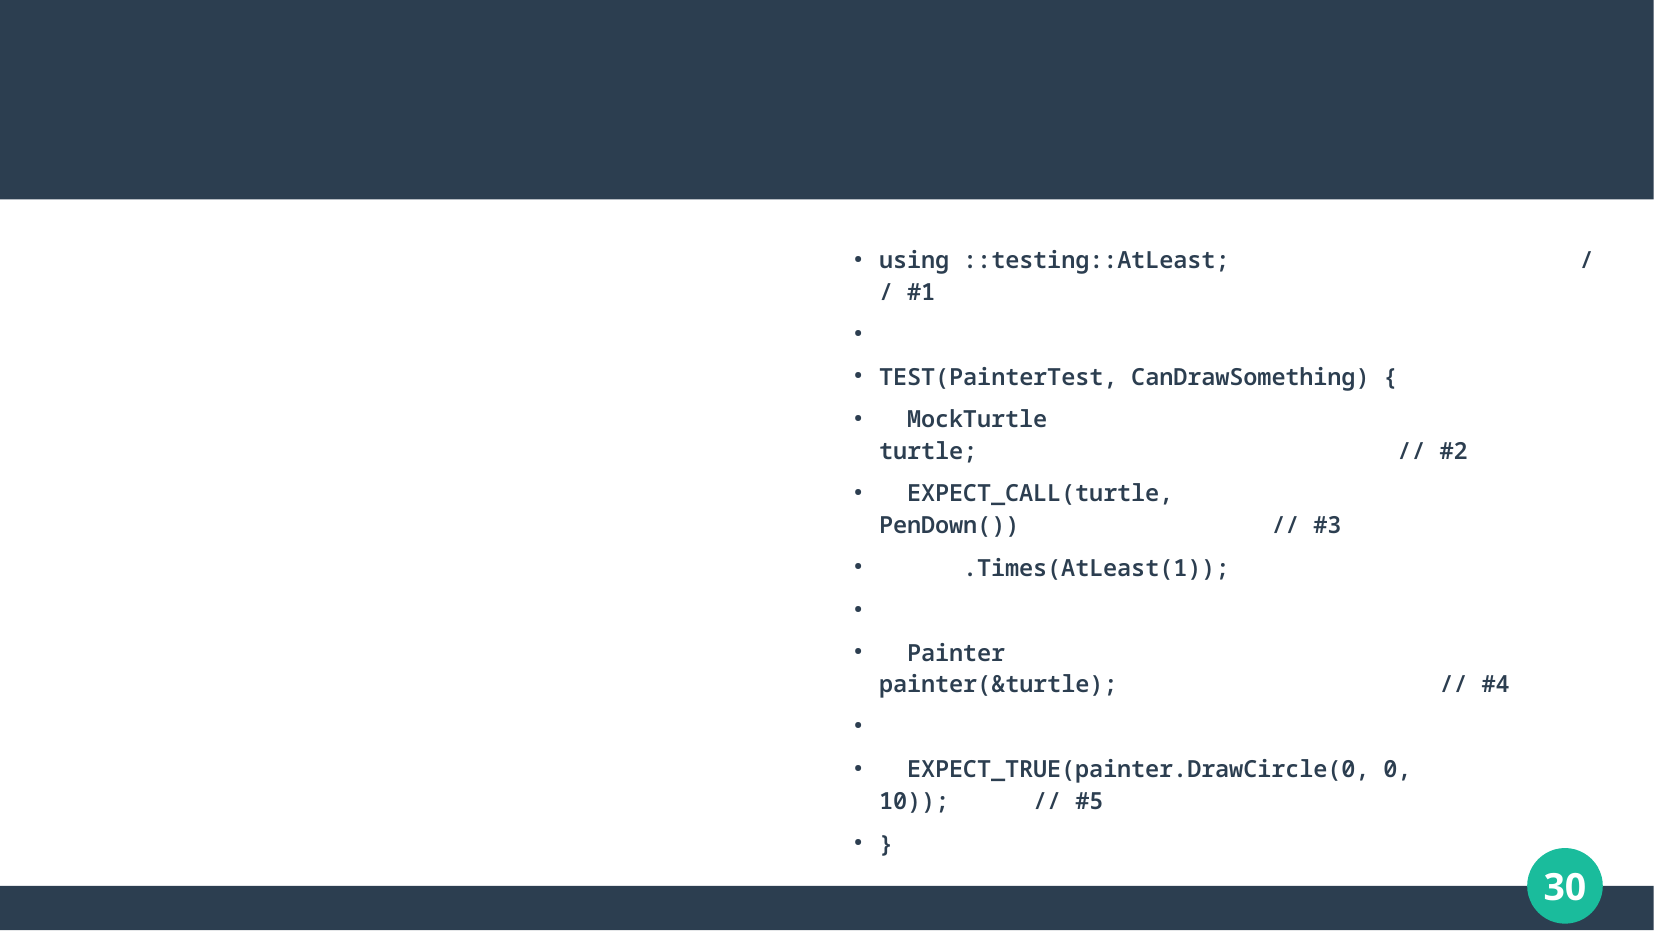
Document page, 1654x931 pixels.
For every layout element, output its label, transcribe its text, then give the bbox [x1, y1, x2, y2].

list using ::testing::AtLeast; // #1 TEST(PainterTest, CanDrawSomething) { MockTurtle turtle; // #2 EXPECT_CALL(turtle, PenDown()) // #3 .Times(AtLeast(1)); Painter painter(&turtle); // #4 EXPECT_TRUE(painter.DrawCircle(0, 0, 10)); // #5 } [845, 243, 1596, 864]
